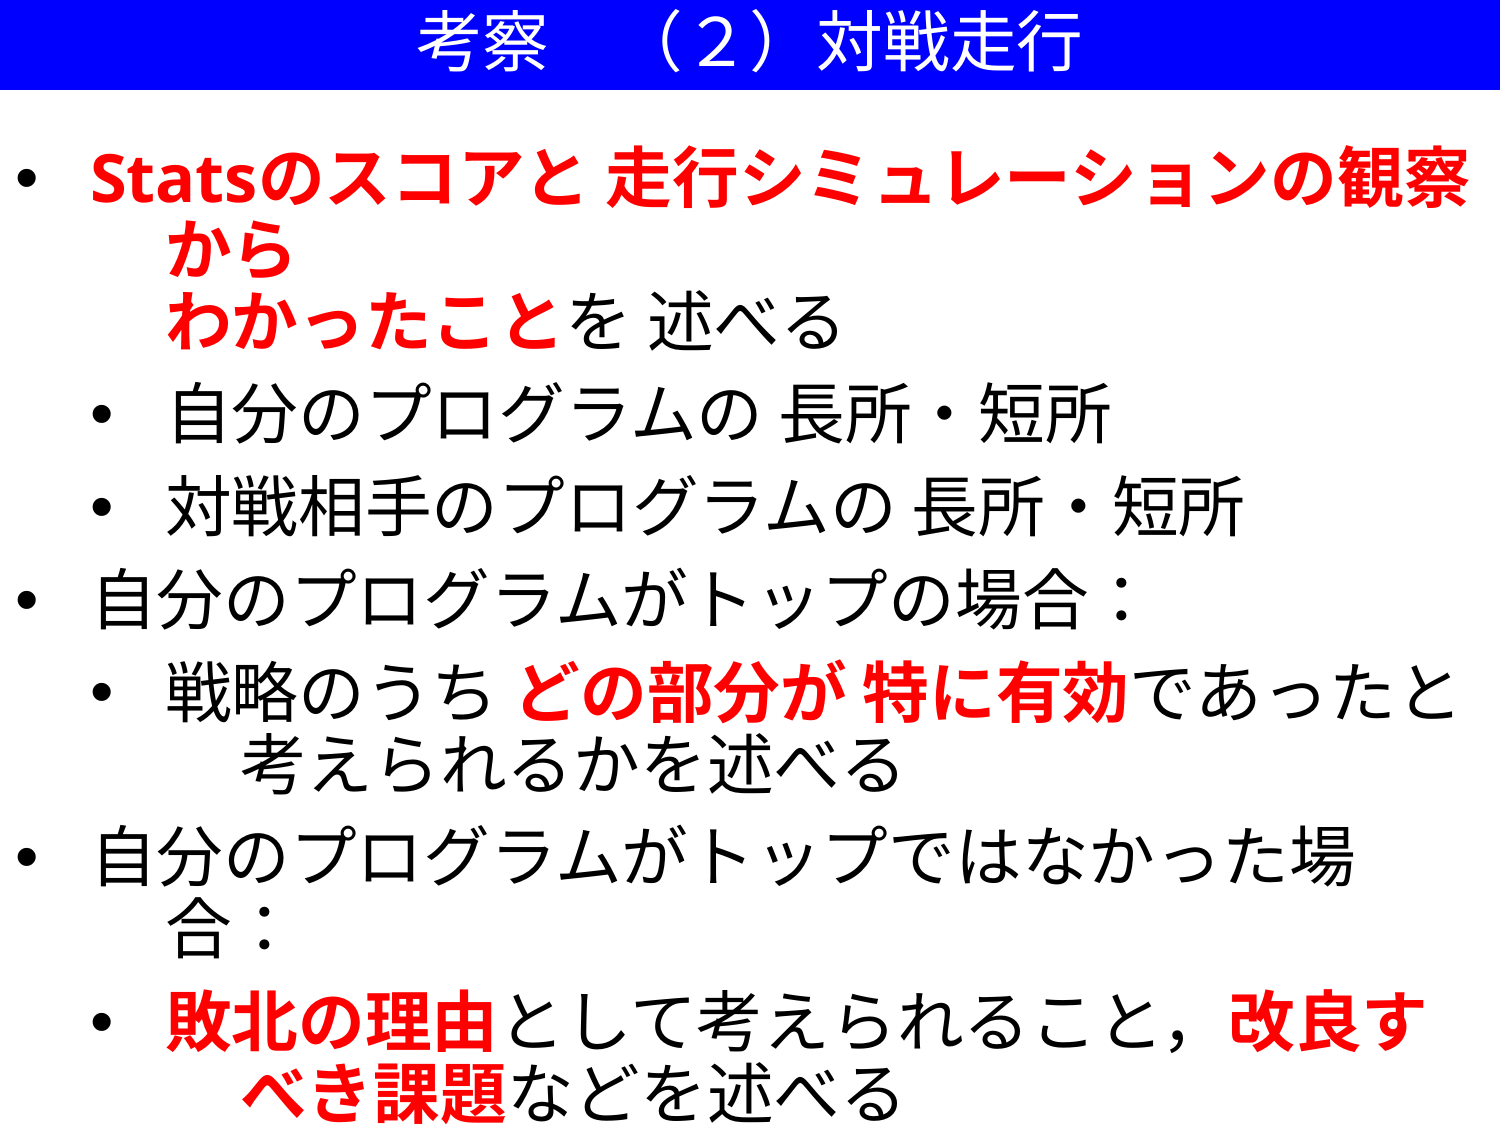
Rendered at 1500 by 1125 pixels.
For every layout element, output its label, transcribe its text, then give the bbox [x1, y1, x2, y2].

subtitle Statsのスコアと 走行シミュレーションの観察から わかったことを 述べる 自分のプログラムの 長所・短所 対戦相手のプログラムの 長所・短所 自分のプログラムがトップの場合： 戦略のうち どの部分が 特に有効であったと考えられるかを述べる 自分のプログラムがトップではなかった場合： 敗北の理由として考えられること，改良すべき課題などを述べる [0, 137, 1500, 1125]
text_box 考察 （２）対戦走行 [0, 0, 1500, 90]
